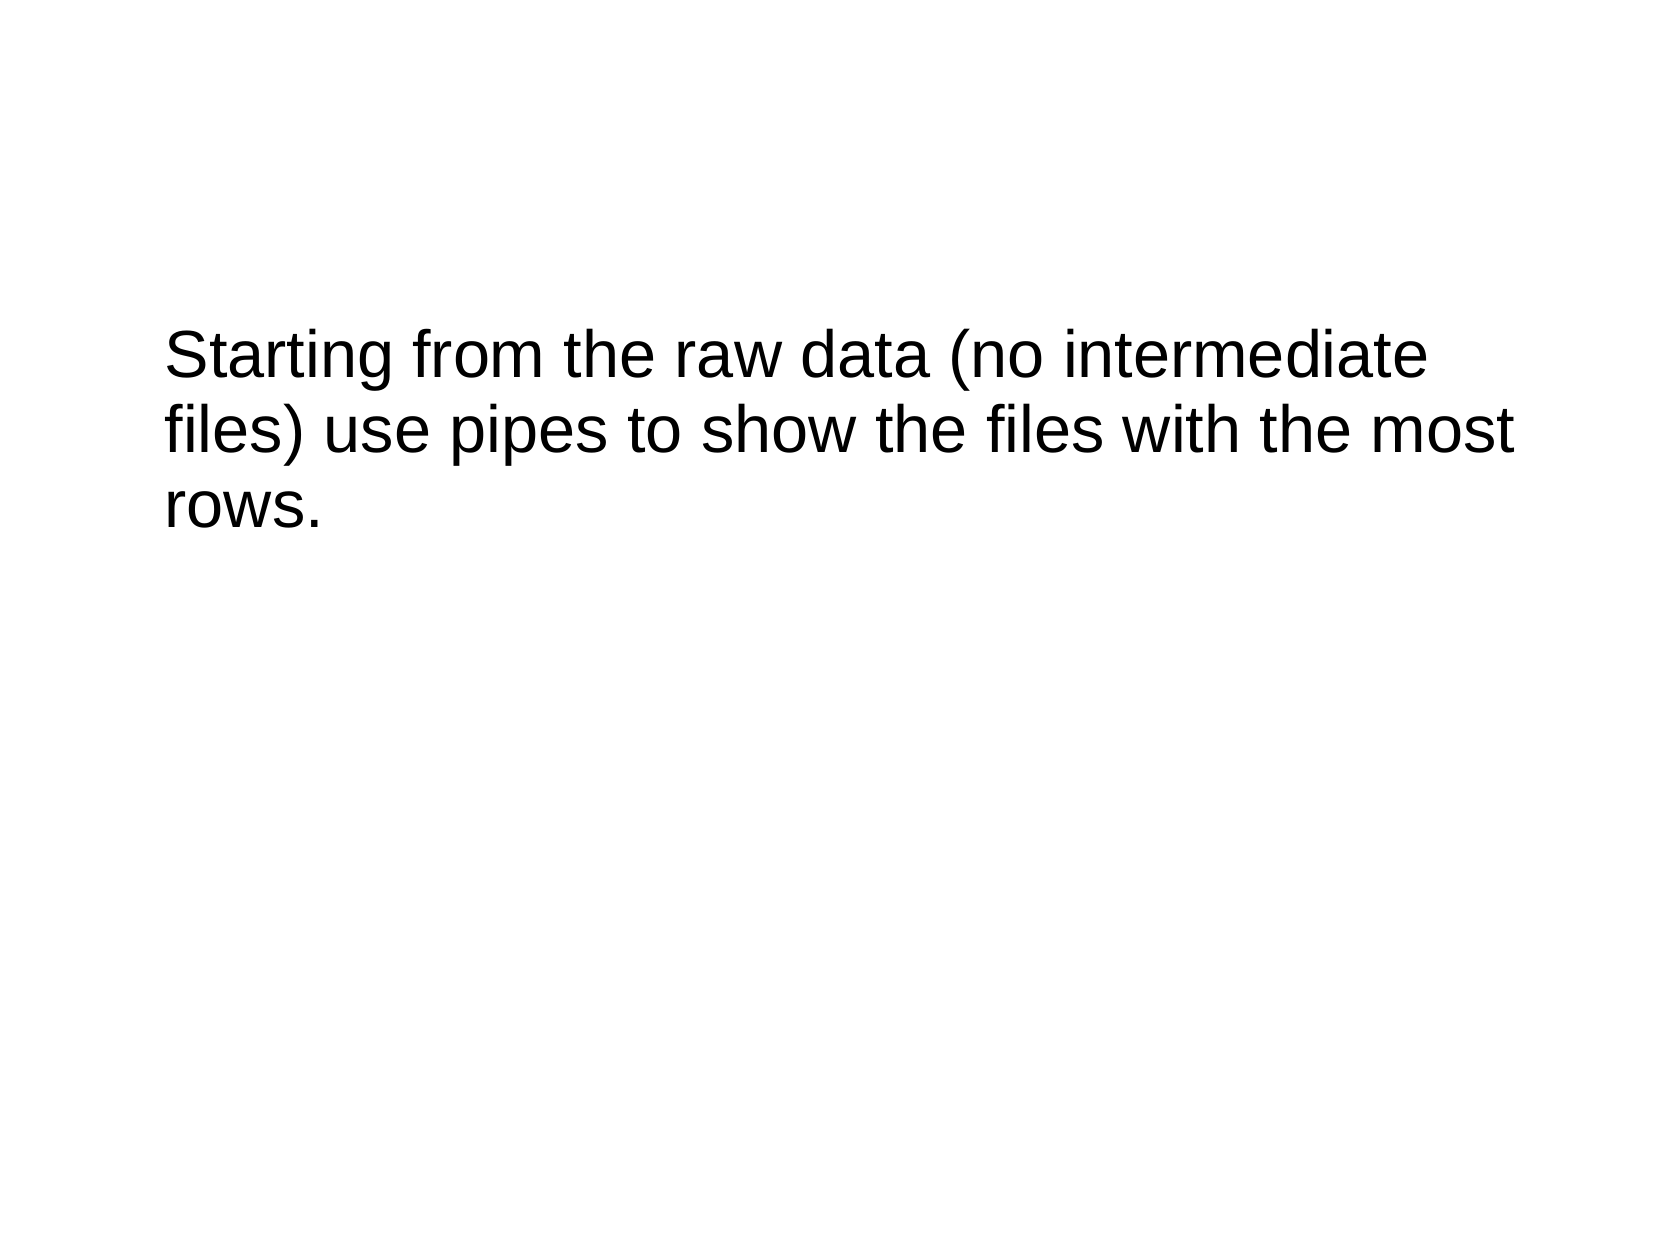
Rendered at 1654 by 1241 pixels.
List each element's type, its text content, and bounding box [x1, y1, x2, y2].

text_box Starting from the raw data (no intermediate files) use pipes to show the files with the most rows. [150, 310, 1561, 550]
